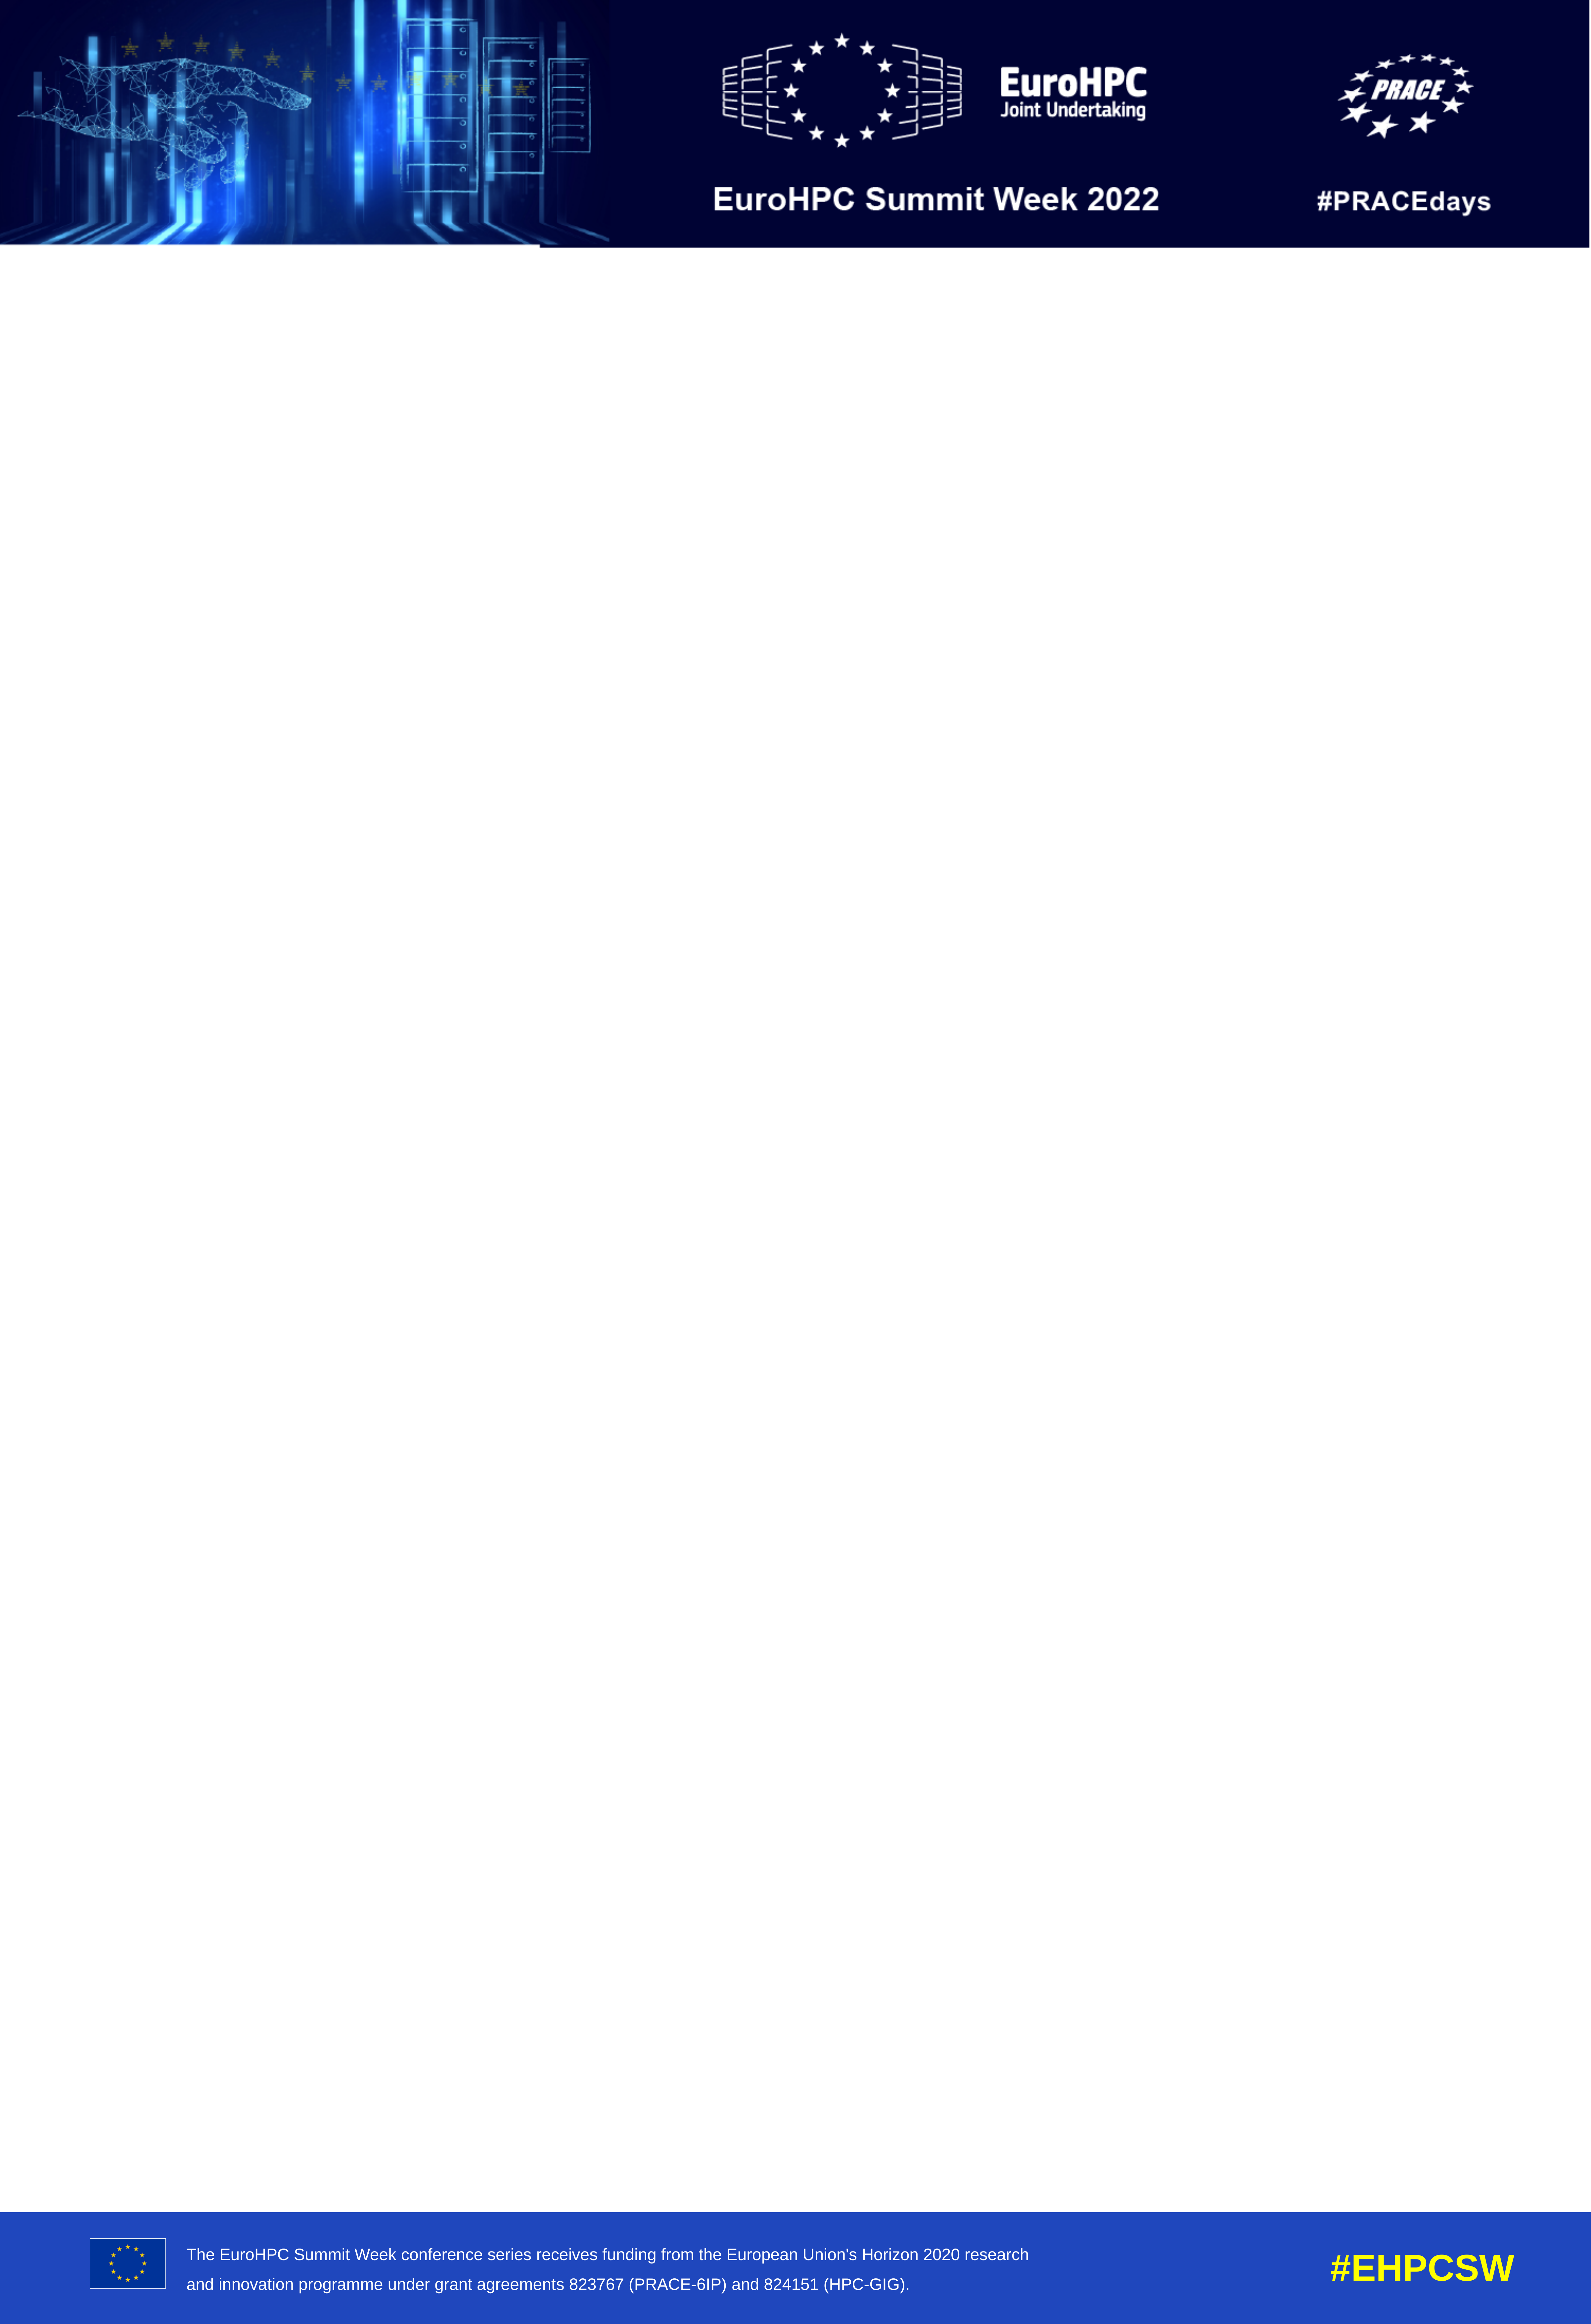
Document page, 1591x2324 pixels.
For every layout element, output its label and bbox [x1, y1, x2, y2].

picture [90, 2239, 165, 2288]
picture [0, 0, 1591, 248]
